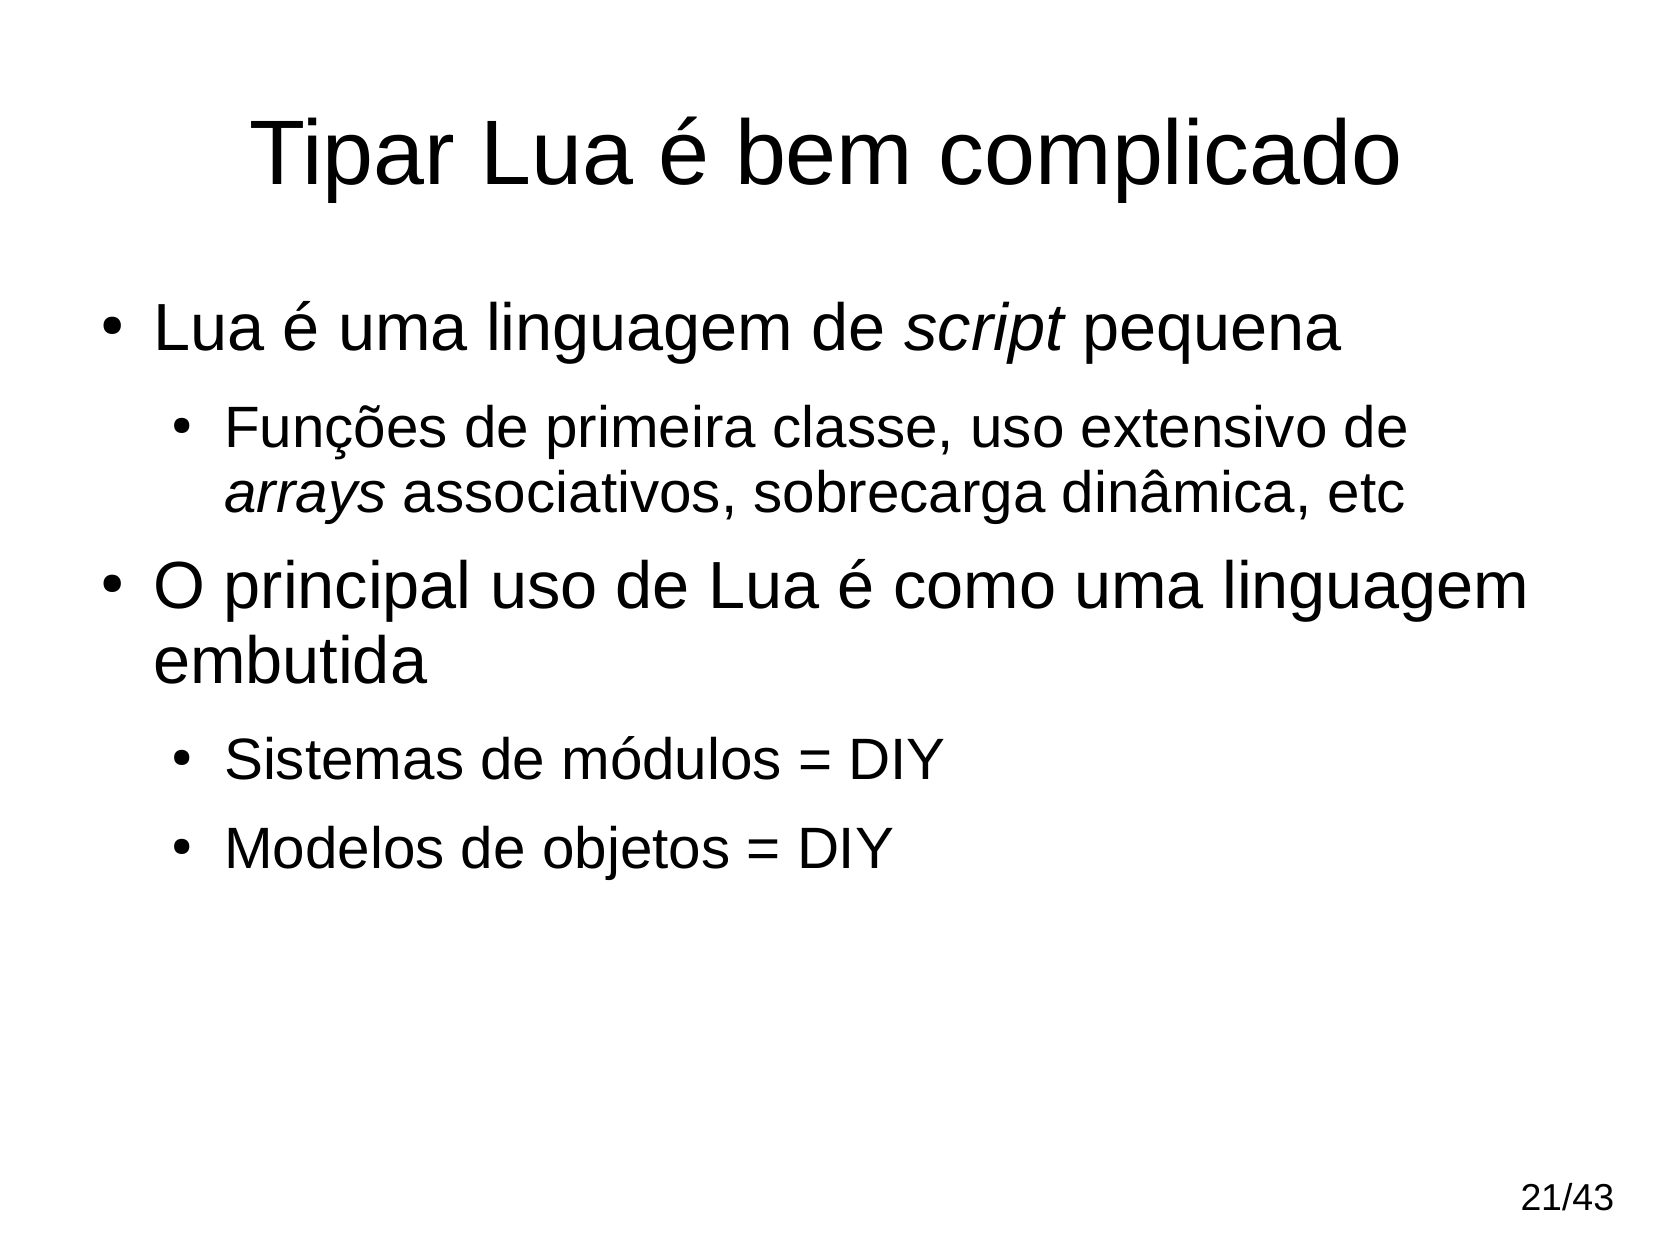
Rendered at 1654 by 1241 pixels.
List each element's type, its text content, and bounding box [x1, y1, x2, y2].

text_box 21/43 [1495, 1168, 1630, 1239]
title Tipar Lua é bem complicado [82, 49, 1571, 257]
list Lua é uma linguagem de script pequena Funções de primeira classe, uso extensivo de arrays associativos, sobrecarga dinâmica, etc O principal uso de Lua é como uma linguagem embutida Sistemas de módulos = DIY Modelos de objetos = DIY [82, 290, 1571, 1109]
